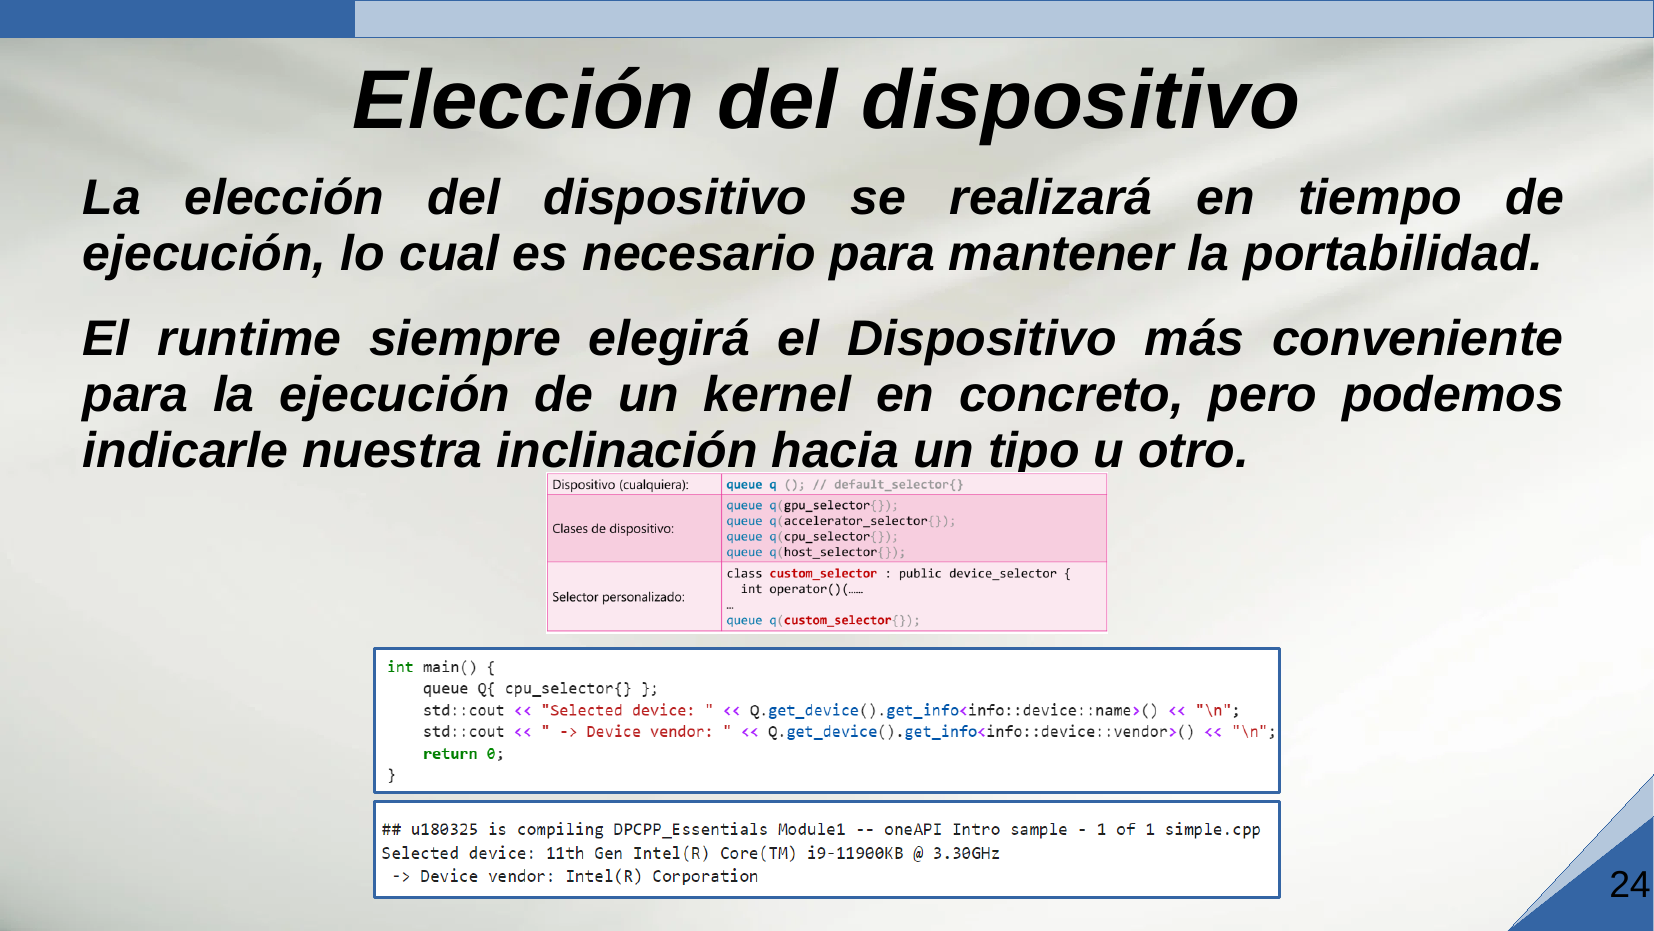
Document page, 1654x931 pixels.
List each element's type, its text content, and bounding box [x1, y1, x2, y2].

title Elección del dispositivo [82, 21, 1571, 178]
text_box [1507, 773, 1654, 931]
text_box [0, 0, 1654, 38]
list La elección del dispositivo se realizará en tiempo de ejecución, lo cual es necesario para mantener la portabilidad. El runtime siempre elegirá el Dispositivo más conveniente para la ejecución de un kernel en concreto, pero podemos indicarle nuestra inclinación hacia un tipo u otro. [82, 178, 1565, 562]
text_box <número> [1594, 856, 1654, 927]
picture [0, 38, 1654, 931]
